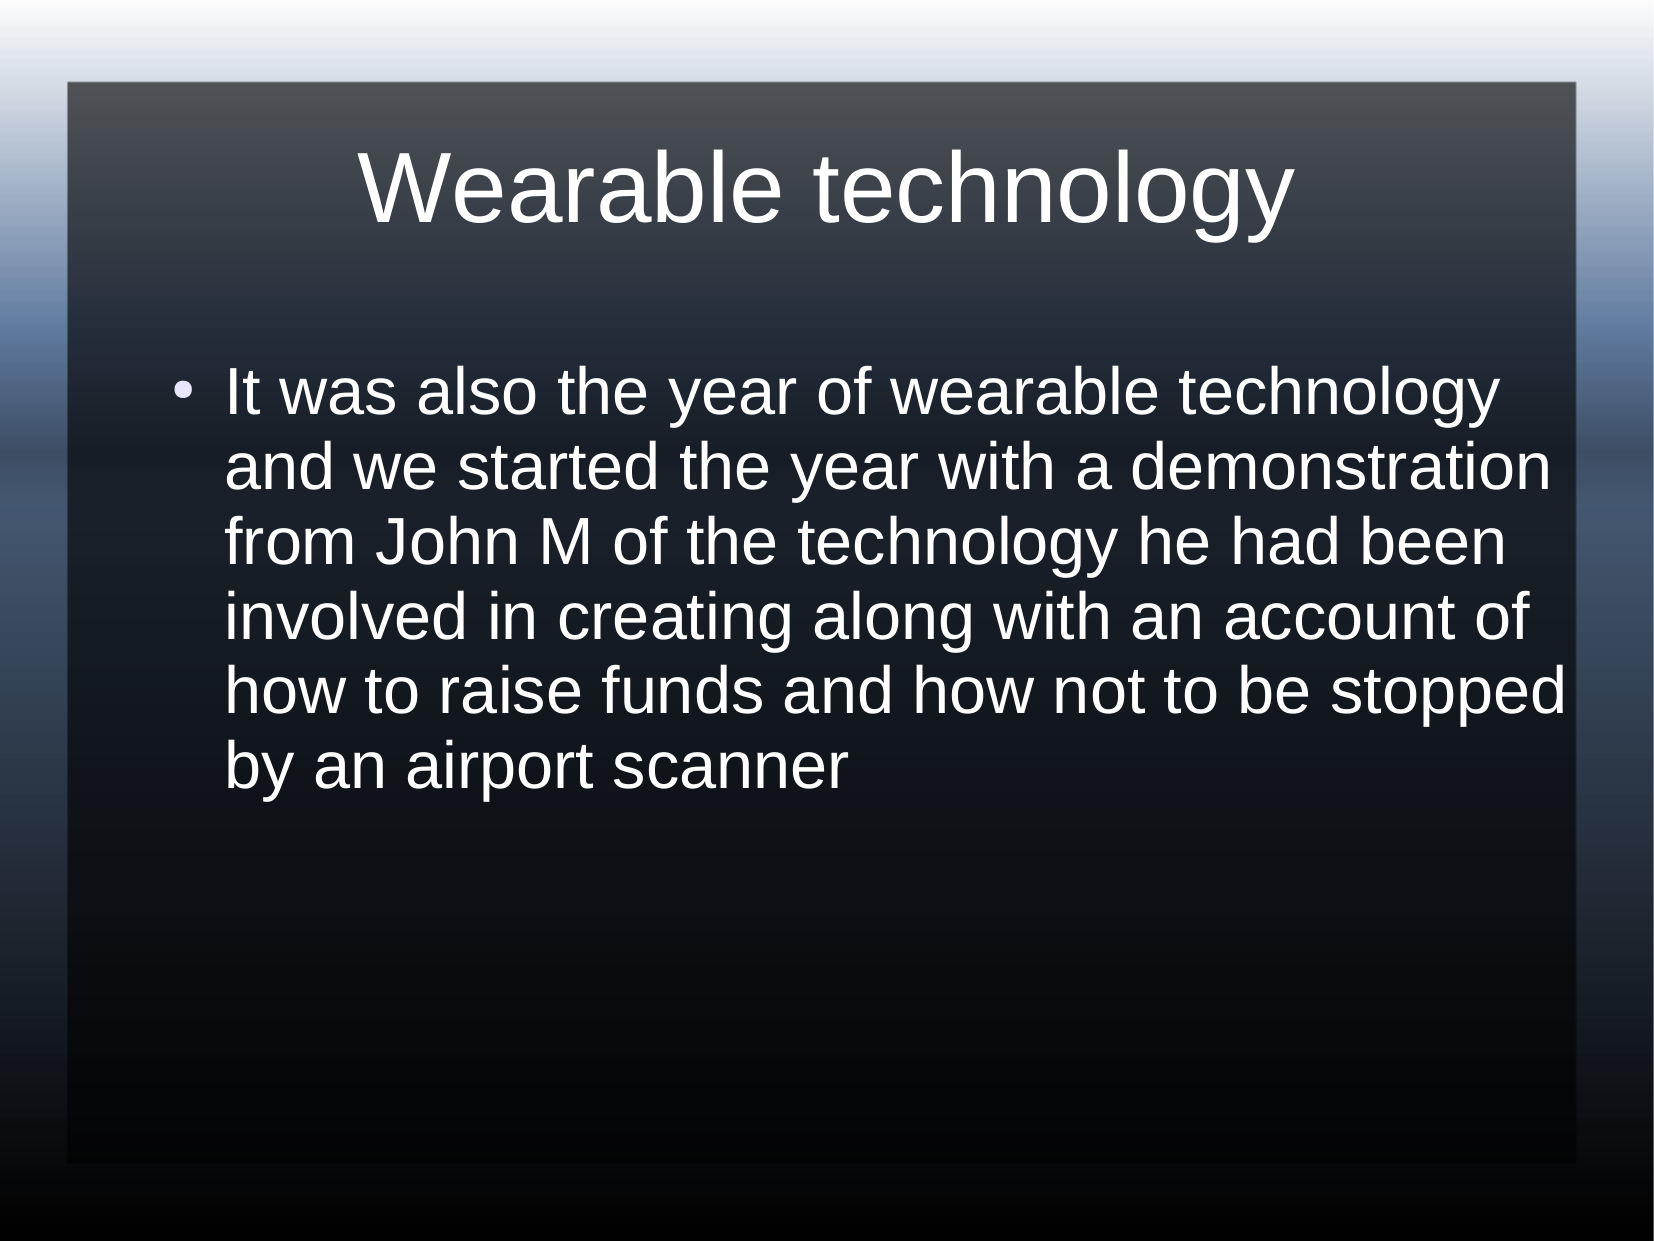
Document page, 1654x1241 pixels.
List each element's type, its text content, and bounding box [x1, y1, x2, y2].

picture [0, 0, 1654, 1241]
title Wearable technology [82, 84, 1571, 292]
list It was also the year of wearable technology and we started the year with a demonstration from John M of the technology he had been involved in creating along with an account of how to raise funds and how not to be stopped by an airport scanner [82, 354, 1571, 1105]
